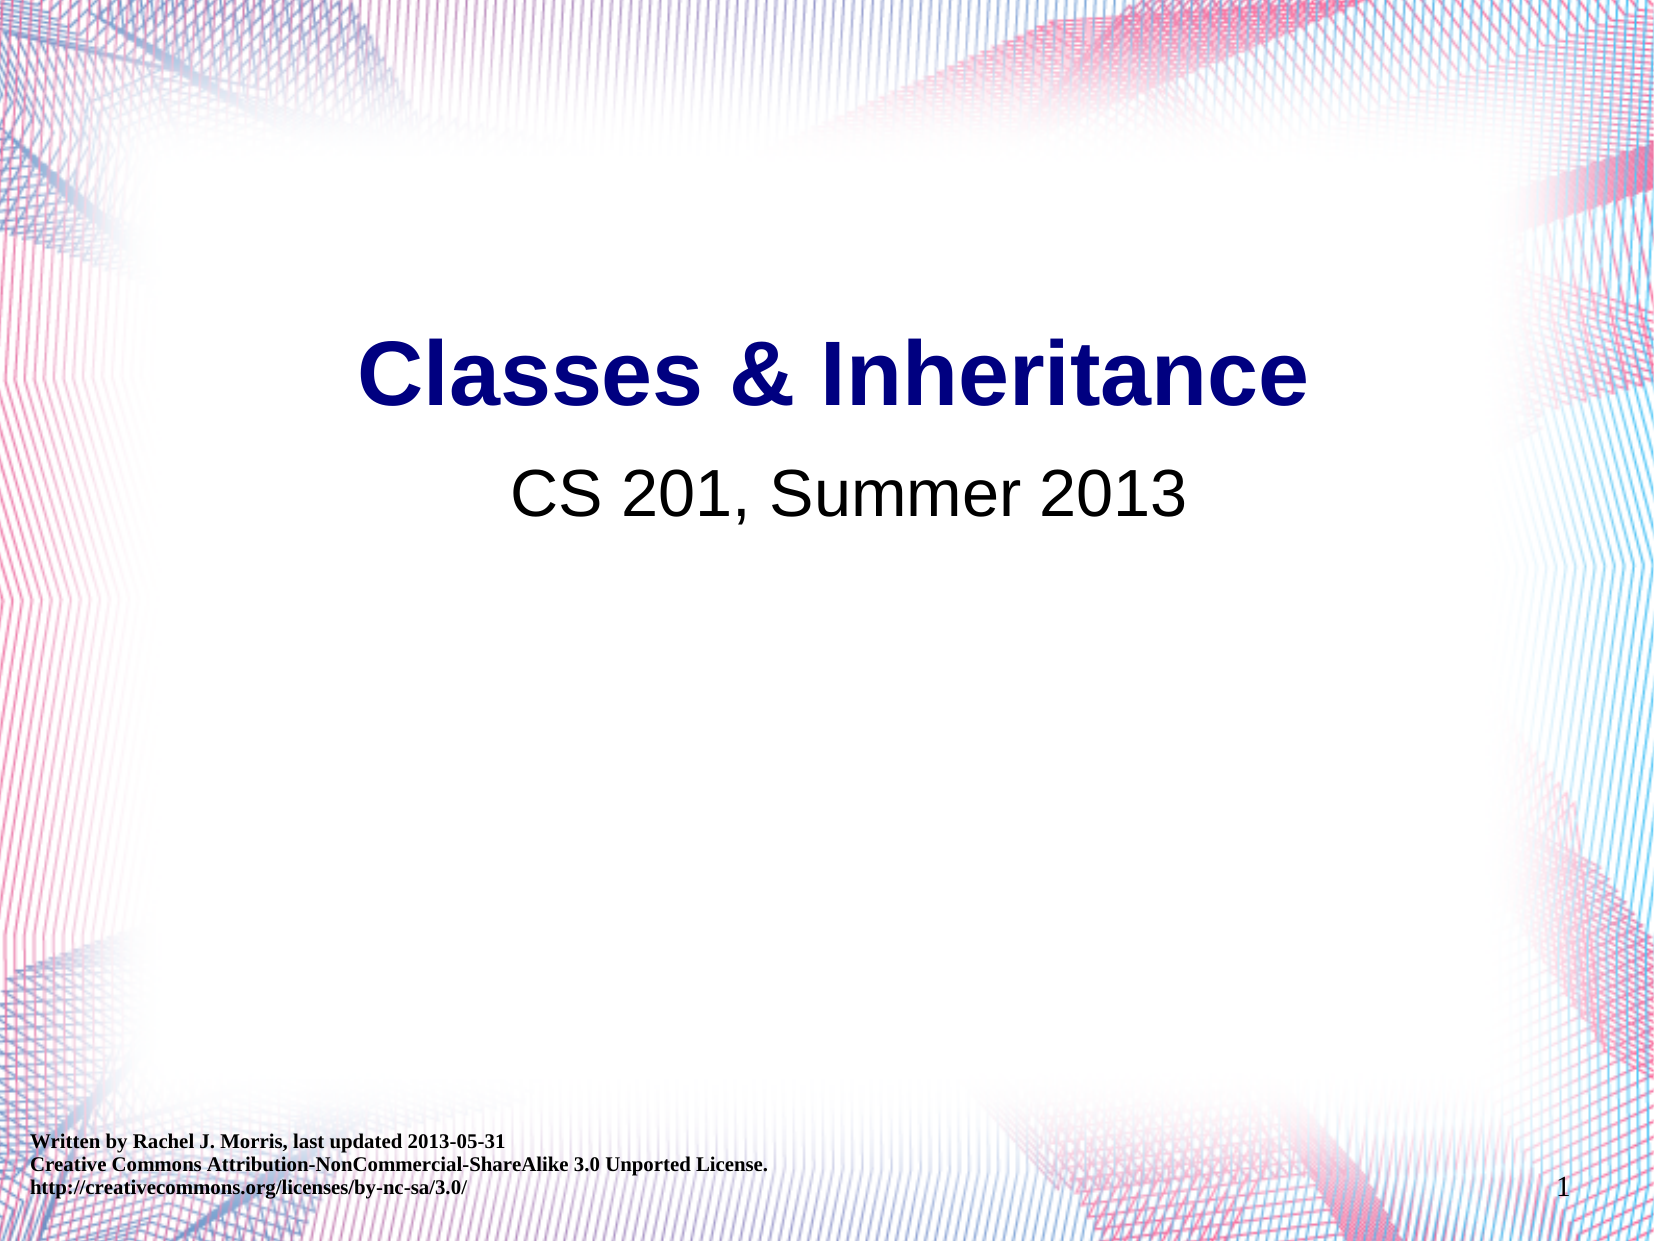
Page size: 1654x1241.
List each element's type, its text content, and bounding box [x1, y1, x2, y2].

picture [0, 0, 1654, 1241]
title Classes & Inheritance [90, 270, 1579, 478]
text_box CS 201, Summer 2013 [123, 438, 1576, 548]
